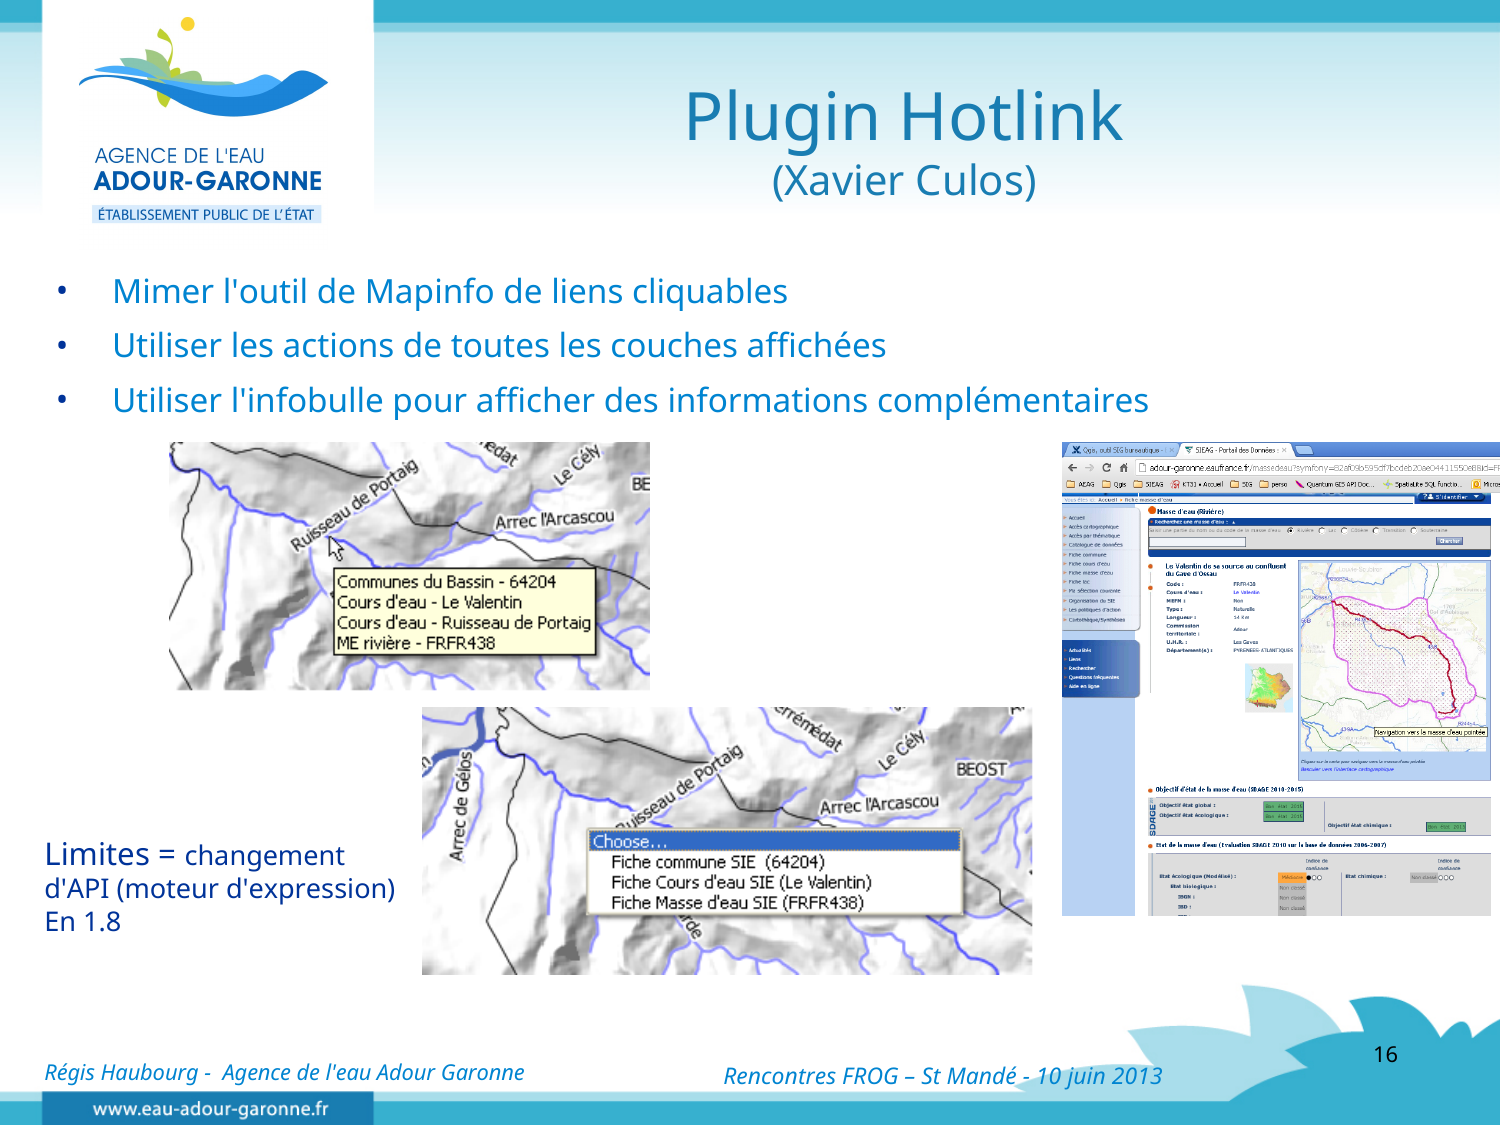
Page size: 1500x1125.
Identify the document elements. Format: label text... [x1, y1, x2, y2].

title Plugin Hotlink (Xavier Culos) [383, 45, 1426, 233]
picture [0, 0, 1500, 1125]
list Mimer l'outil de Mapinfo de liens cliquables Utiliser les actions de toutes les couches affichées Utiliser l'infobulle pour afficher des informations complémentaires [41, 262, 1459, 931]
text_box Limites = changement d'API (moteur d'expression) En 1.8 [29, 826, 414, 1006]
